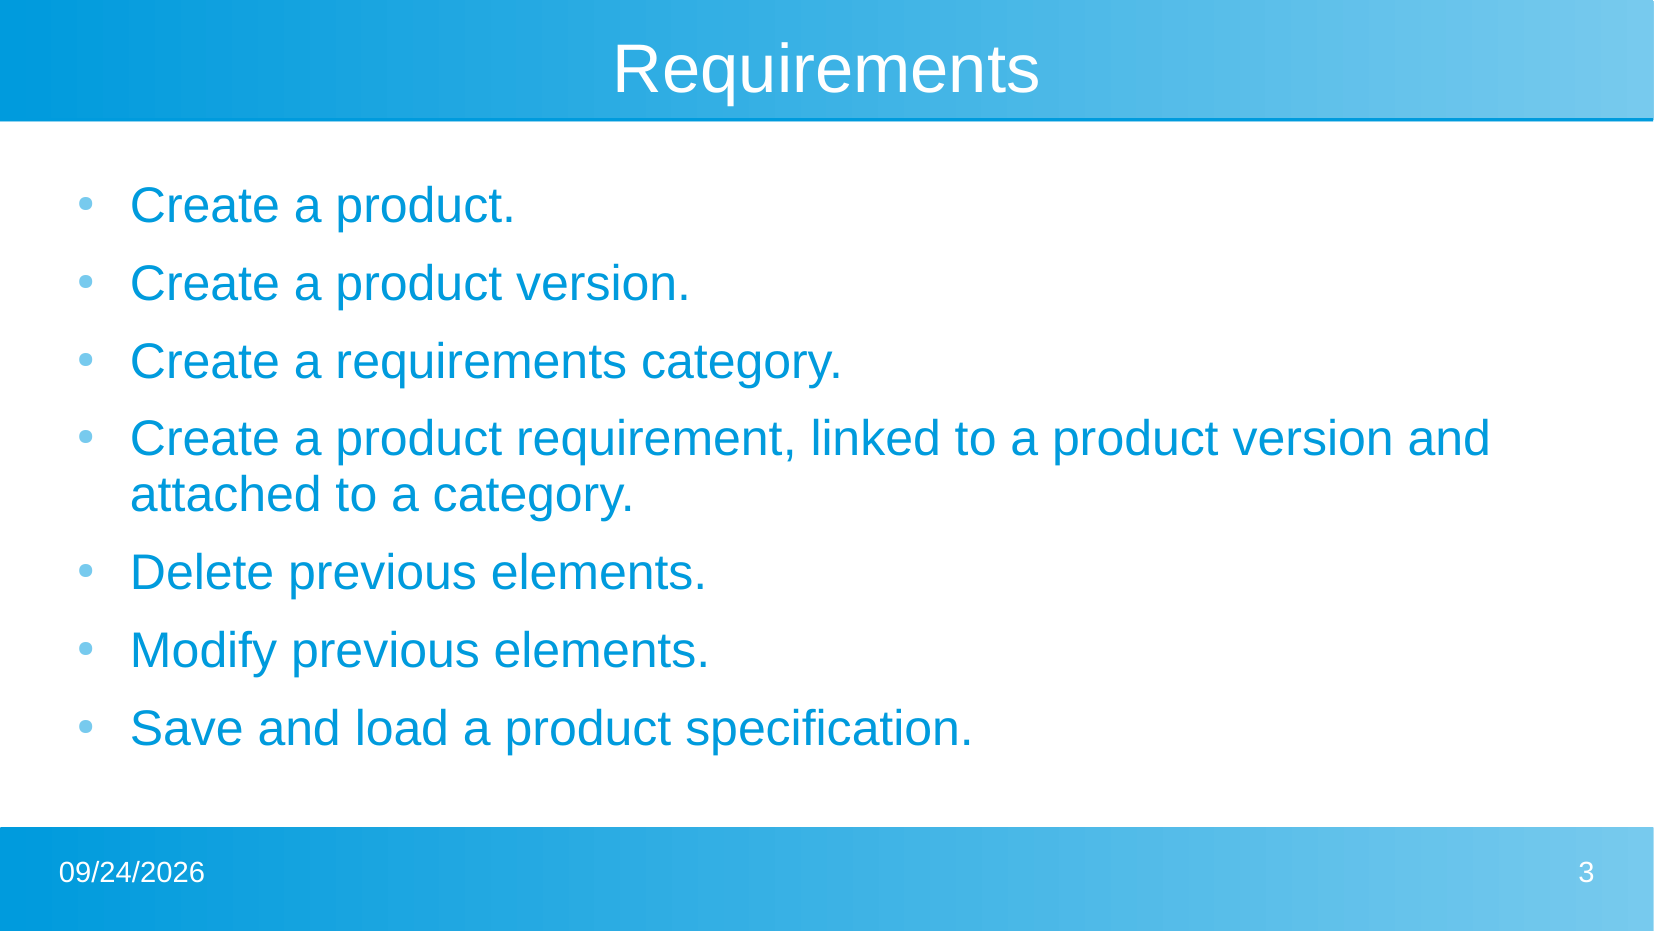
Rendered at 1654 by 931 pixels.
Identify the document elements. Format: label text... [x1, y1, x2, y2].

list Create a product. Create a product version. Create a requirements category. Create a product requirement, linked to a product version and attached to a category. Delete previous elements. Modify previous elements. Save and load a product specification. [59, 177, 1595, 768]
title Requirements [59, 29, 1595, 108]
